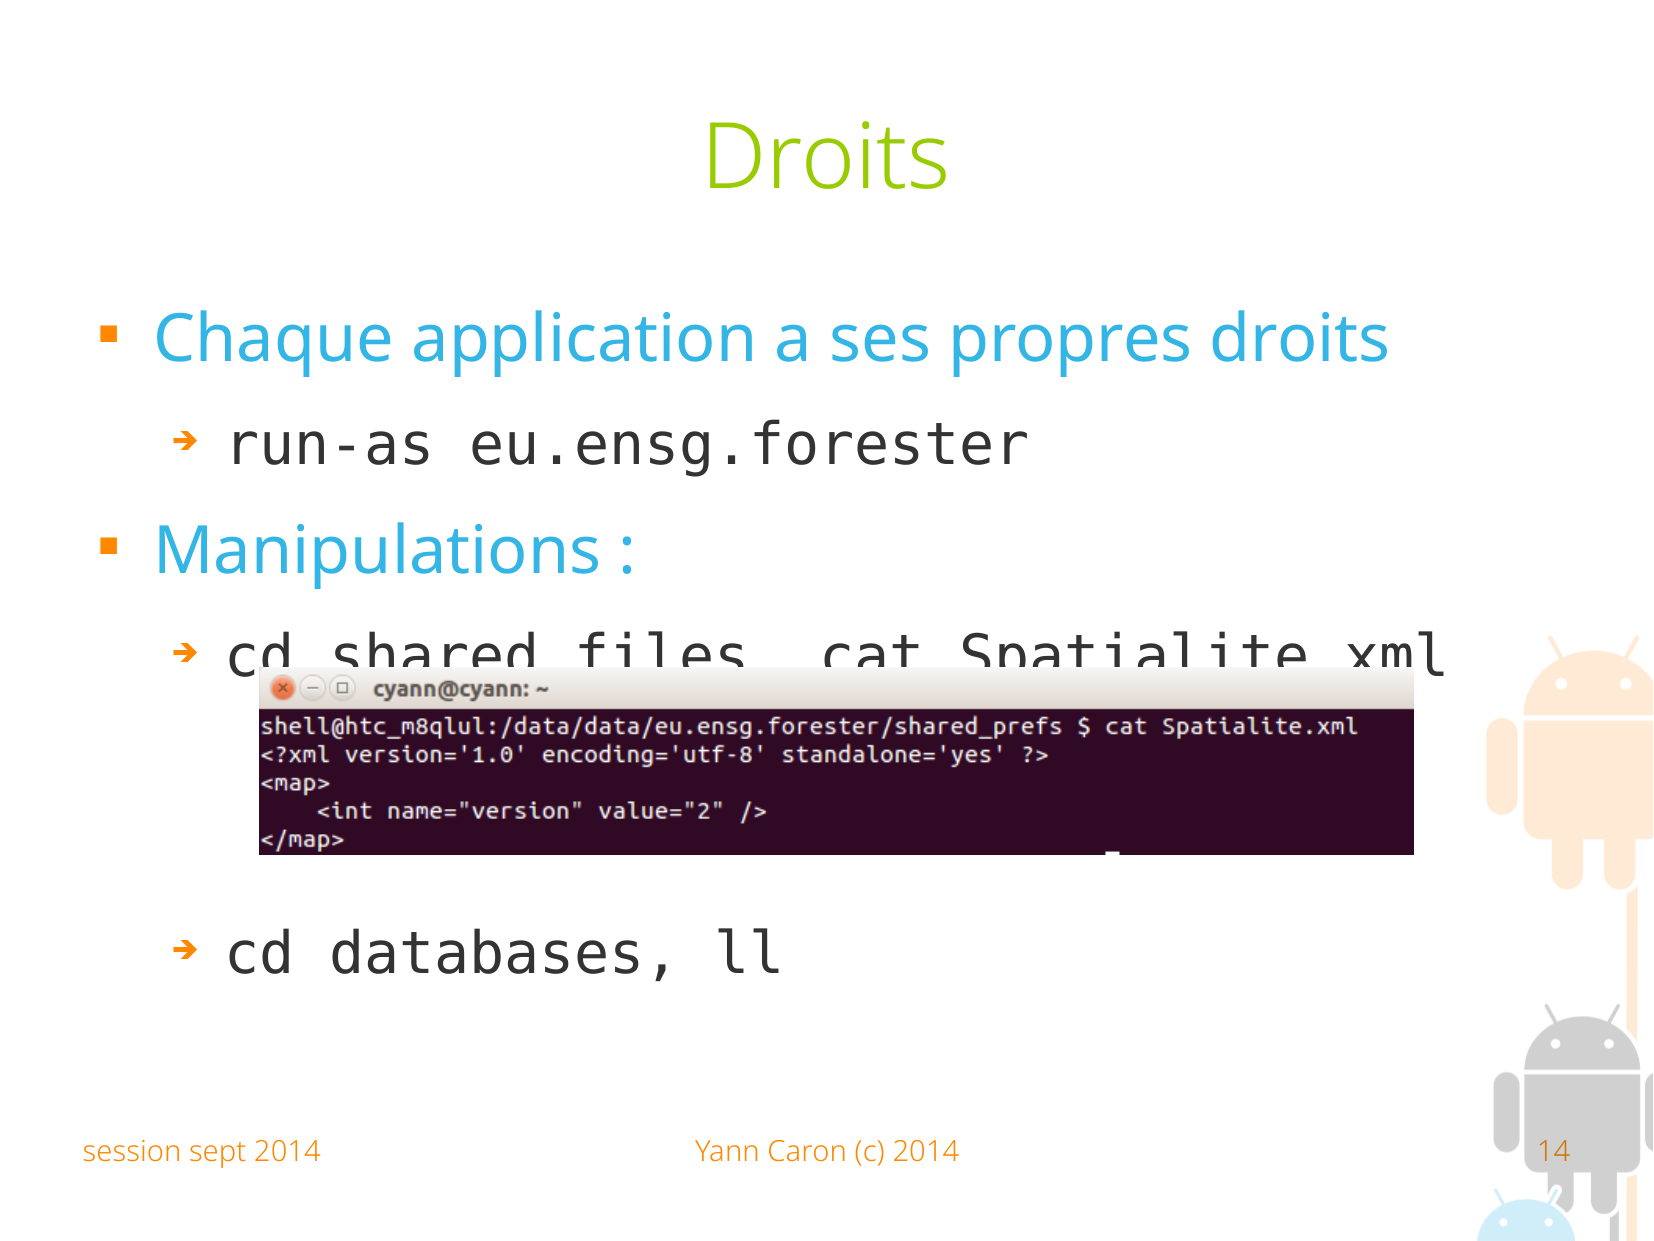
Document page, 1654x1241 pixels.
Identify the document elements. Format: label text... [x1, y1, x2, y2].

list Chaque application a ses propres droits run-as eu.ensg.forester Manipulations : cd shared_files, cat Spatialite.xml cd databases, ll [82, 290, 1571, 1010]
picture [259, 667, 1414, 856]
title Droits [82, 49, 1571, 257]
picture [240, 423, 1654, 1241]
